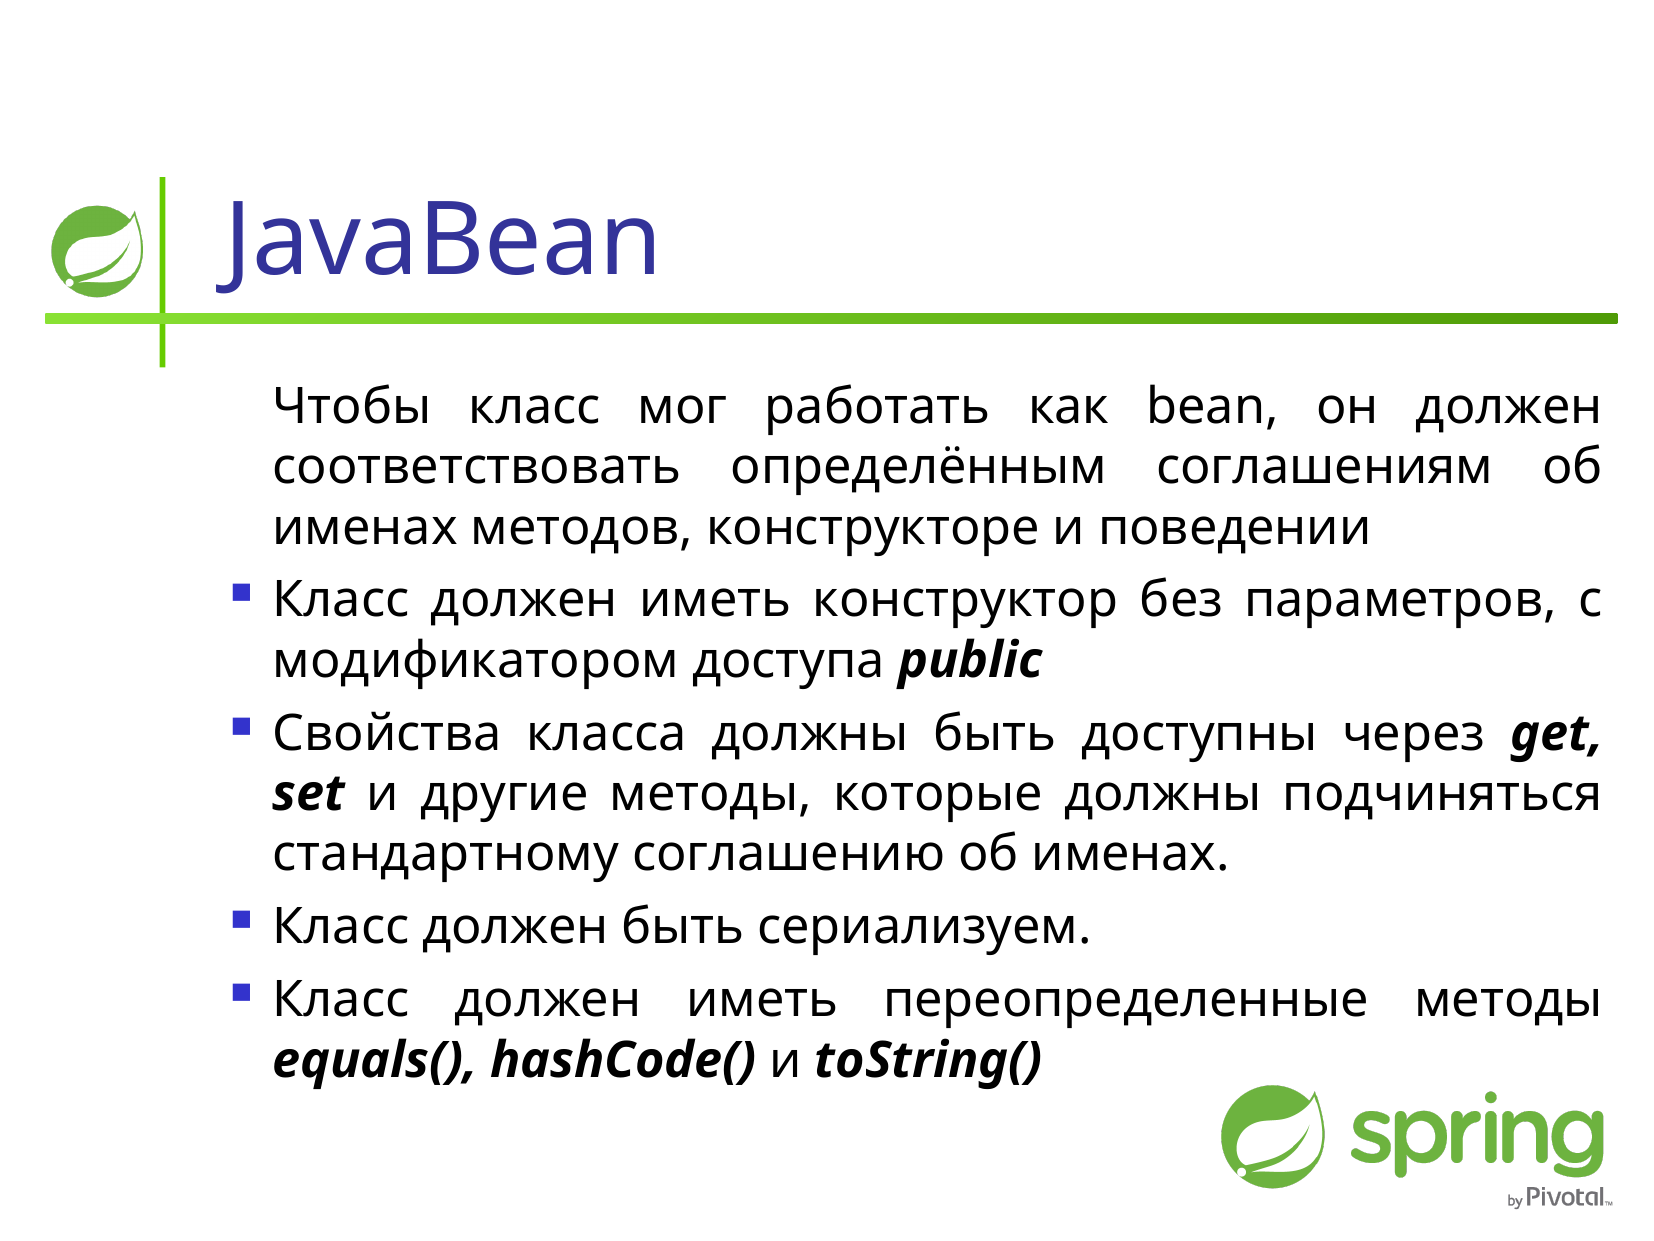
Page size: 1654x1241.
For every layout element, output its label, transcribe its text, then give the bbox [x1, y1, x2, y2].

picture [1216, 1109, 1618, 1212]
title JavaBean [208, 38, 1618, 304]
list Чтобы класс мог работать как bean, он должен соответствовать определённым соглашениям об именах методов, конструкторе и поведении Класс должен иметь конструктор без параметров, с модификатором доступа public Свойства класса должны быть доступны через get, set и другие методы, которые должны подчиняться стандартному соглашению об именах. Класс должен быть сериализуем. Класс должен иметь переопределенные методы equals(), hashCode() и toString() [213, 364, 1620, 1109]
